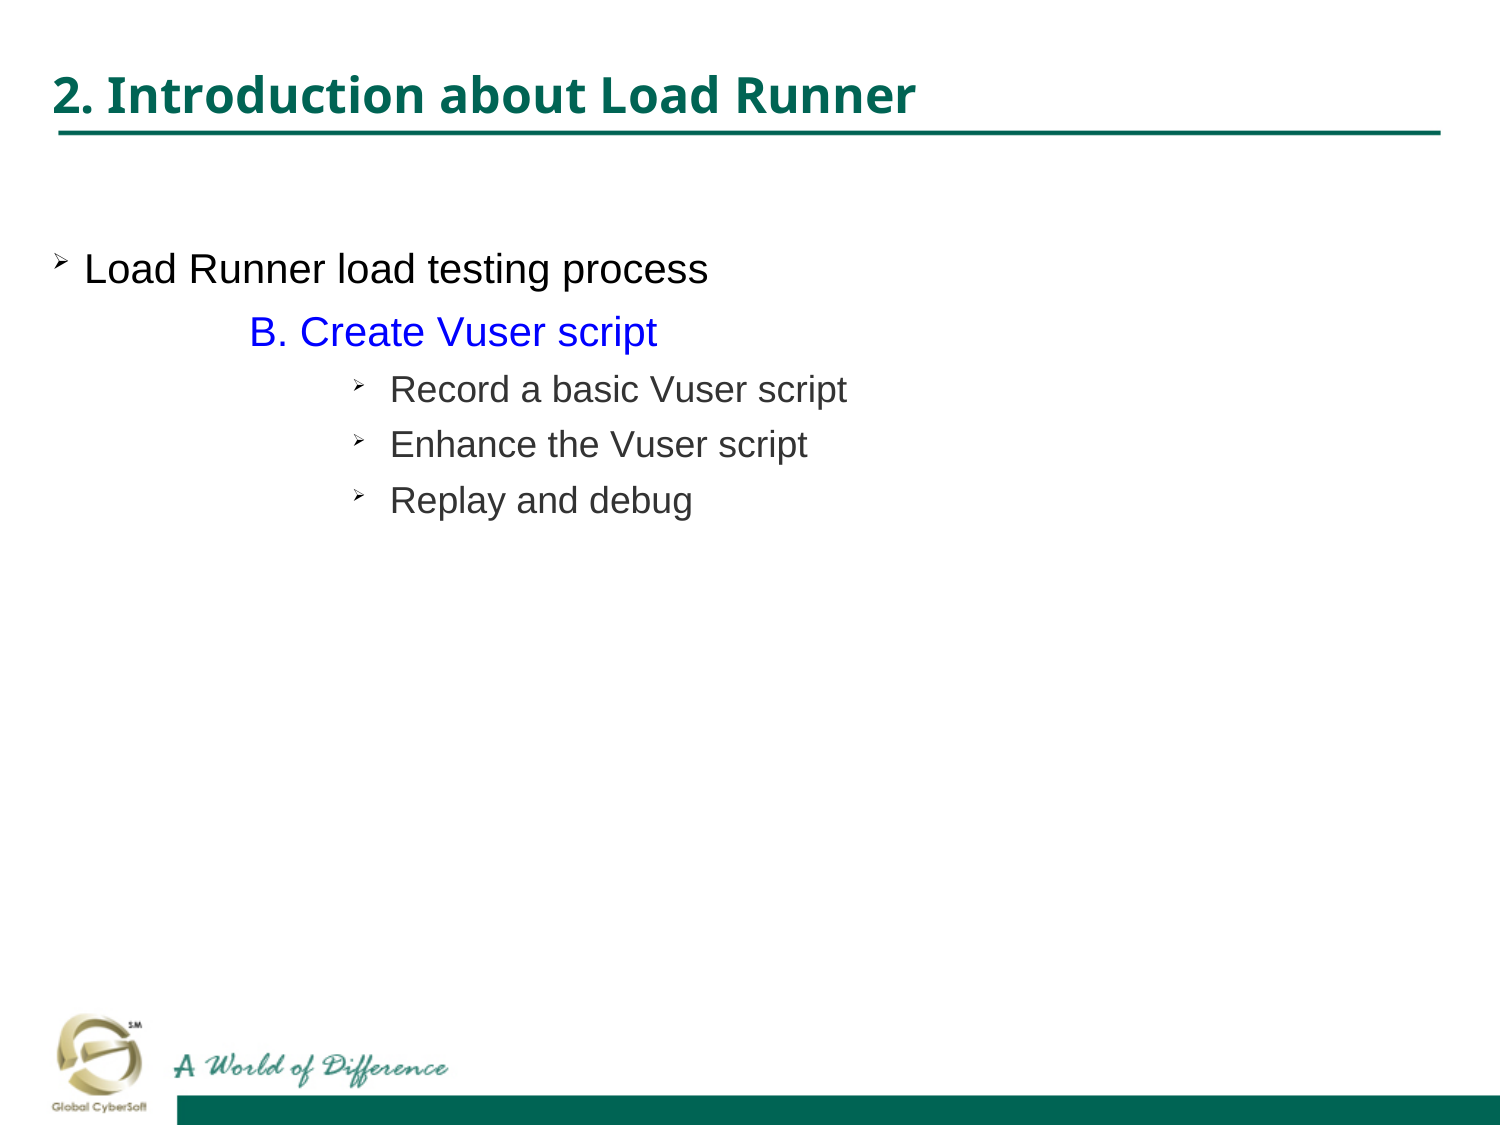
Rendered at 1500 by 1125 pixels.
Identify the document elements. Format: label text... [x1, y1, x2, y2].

list Load Runner load testing process B. Create Vuser script Record a basic Vuser script Enhance the Vuser script Replay and debug [37, 155, 1463, 1006]
title 2. Introduction about Load Runner [37, 0, 1463, 155]
picture [0, 0, 1500, 1125]
